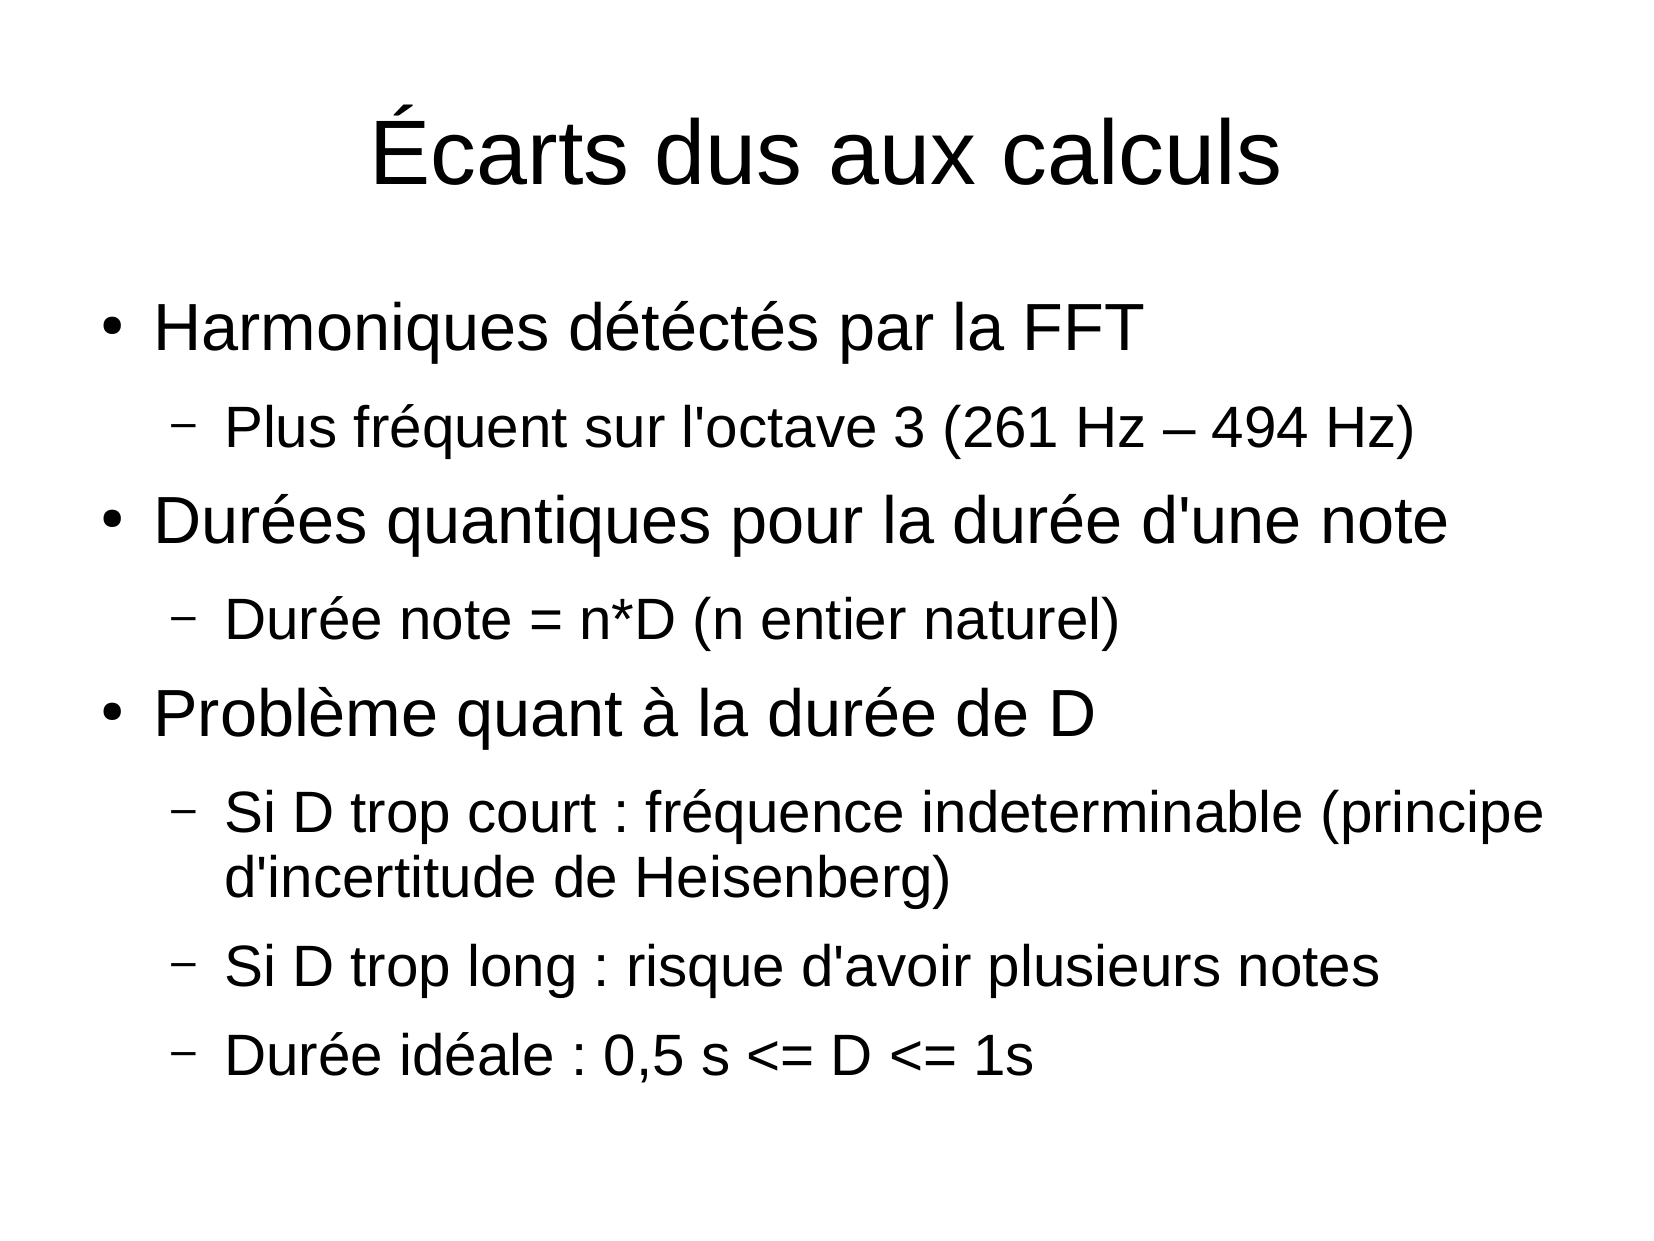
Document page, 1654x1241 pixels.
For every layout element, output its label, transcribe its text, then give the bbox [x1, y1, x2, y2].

title Écarts dus aux calculs [82, 49, 1571, 257]
list Harmoniques détéctés par la FFT Plus fréquent sur l'octave 3 (261 Hz – 494 Hz) Durées quantiques pour la durée d'une note Durée note = n*D (n entier naturel) Problème quant à la durée de D Si D trop court : fréquence indeterminable (principe d'incertitude de Heisenberg) Si D trop long : risque d'avoir plusieurs notes Durée idéale : 0,5 s <= D <= 1s [82, 290, 1571, 1109]
